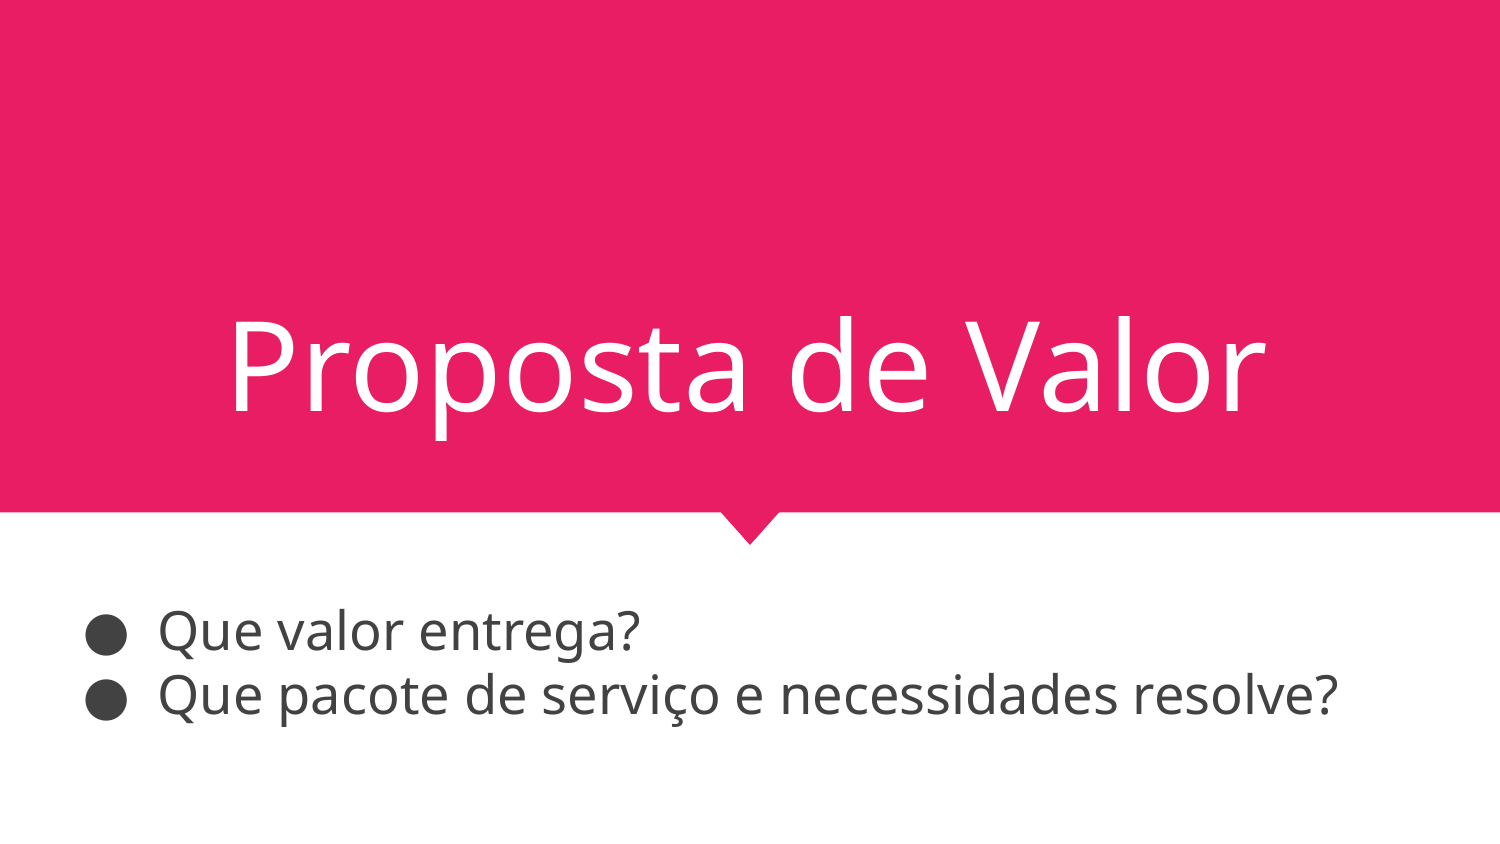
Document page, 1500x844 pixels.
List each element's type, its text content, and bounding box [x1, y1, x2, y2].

title Proposta de Valor [67, 105, 1427, 452]
subtitle Que valor entrega? Que pacote de serviço e necessidades resolve? [67, 557, 1427, 765]
